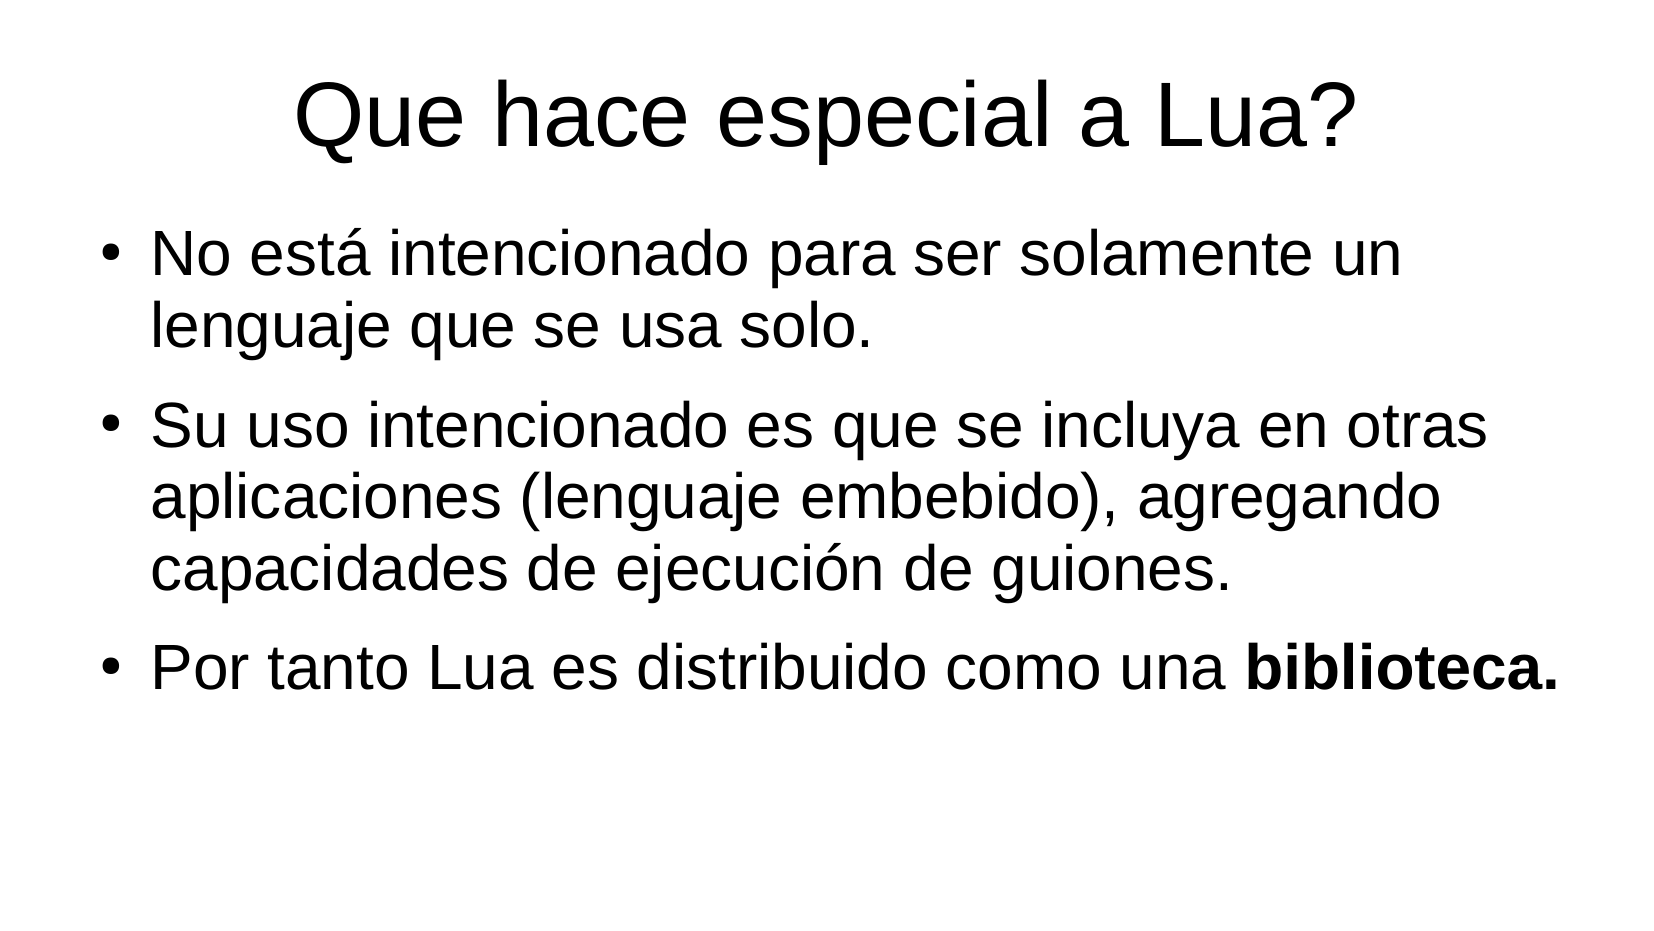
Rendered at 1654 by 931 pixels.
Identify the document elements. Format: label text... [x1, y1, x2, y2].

title Que hace especial a Lua? [82, 37, 1571, 193]
list No está intencionado para ser solamente un lenguaje que se usa solo. Su uso intencionado es que se incluya en otras aplicaciones (lenguaje embebido), agregando capacidades de ejecución de guiones. Por tanto Lua es distribuido como una biblioteca. [82, 217, 1571, 758]
